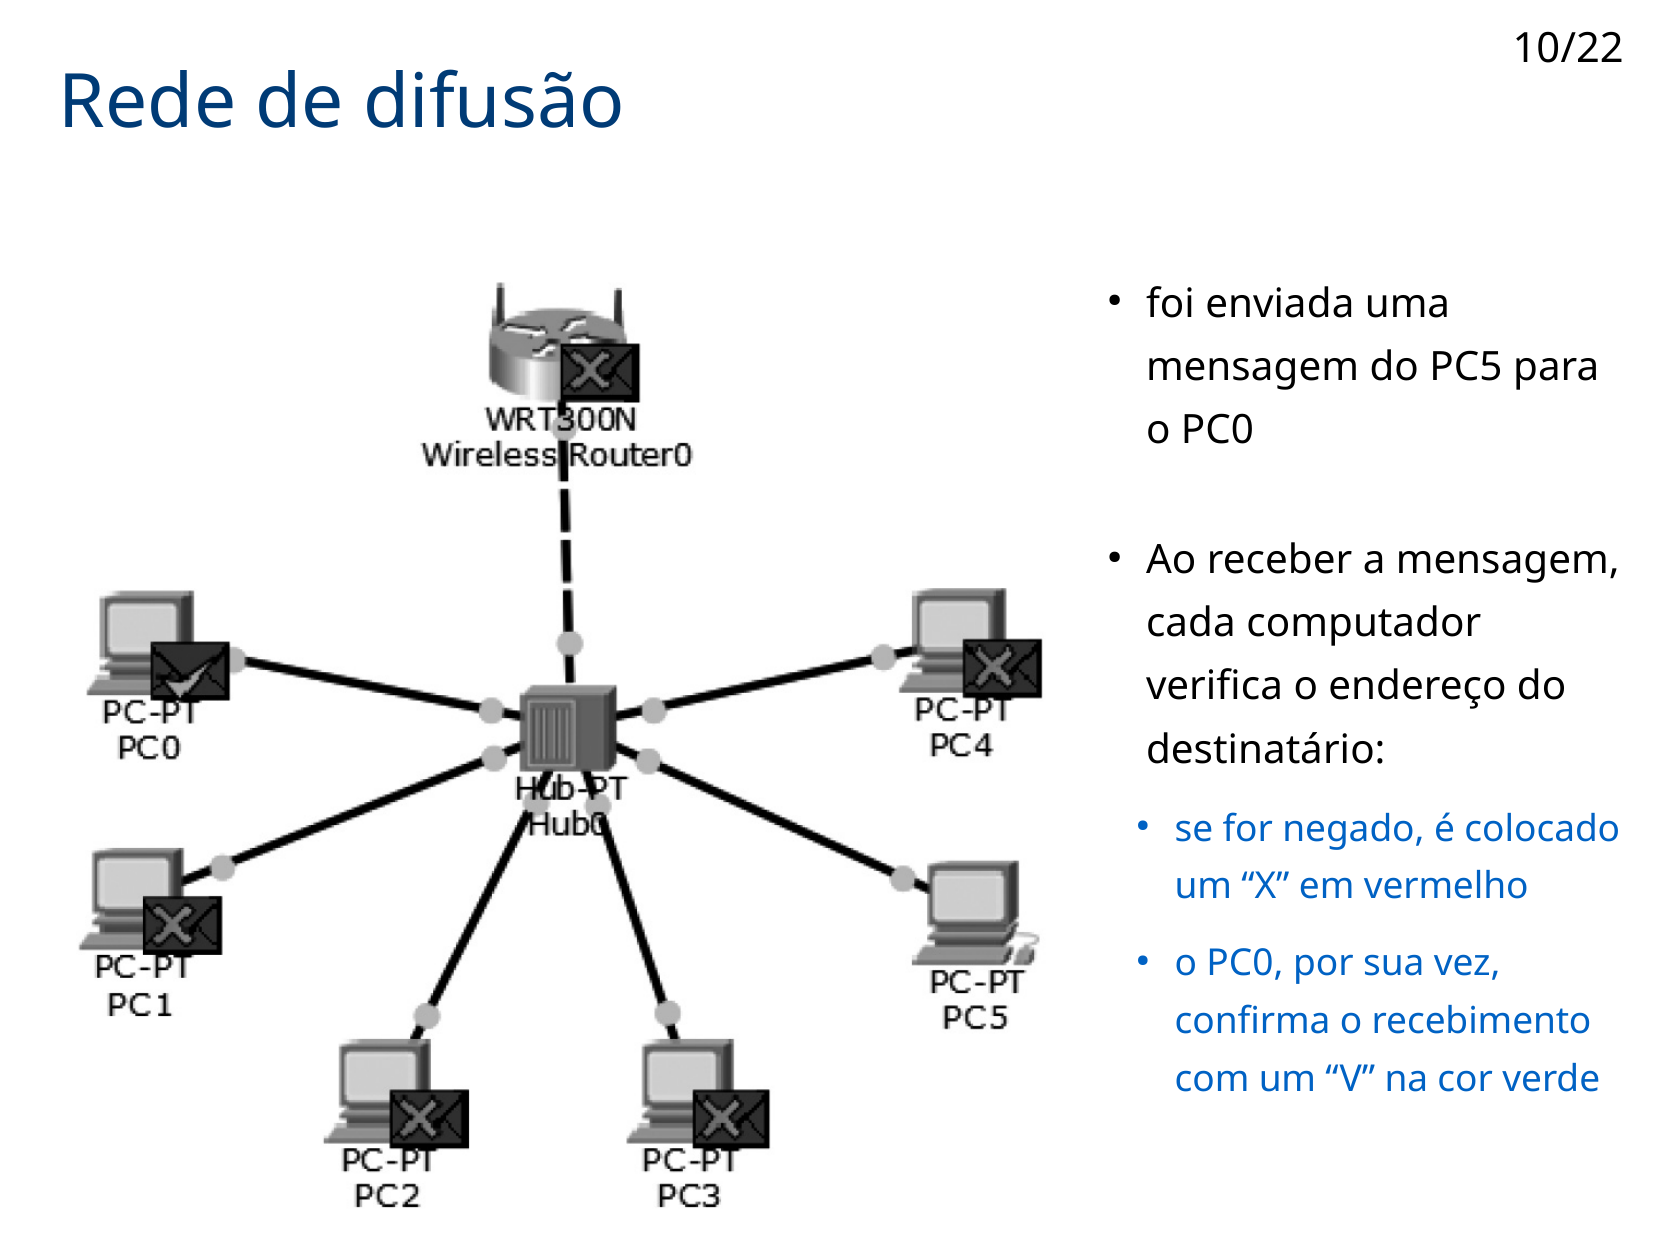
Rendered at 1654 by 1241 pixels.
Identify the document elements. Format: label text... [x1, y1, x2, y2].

title Rede de difusão [59, 47, 1625, 166]
picture [59, 265, 1093, 1241]
list foi enviada uma mensagem do PC5 para o PC0 Ao receber a mensagem, cada computador verifica o endereço do destinatário: se for negado, é colocado um “X” em vermelho o PC0, por sua vez, confirma o recebimento com um “V” na cor verde [1107, 265, 1625, 1211]
